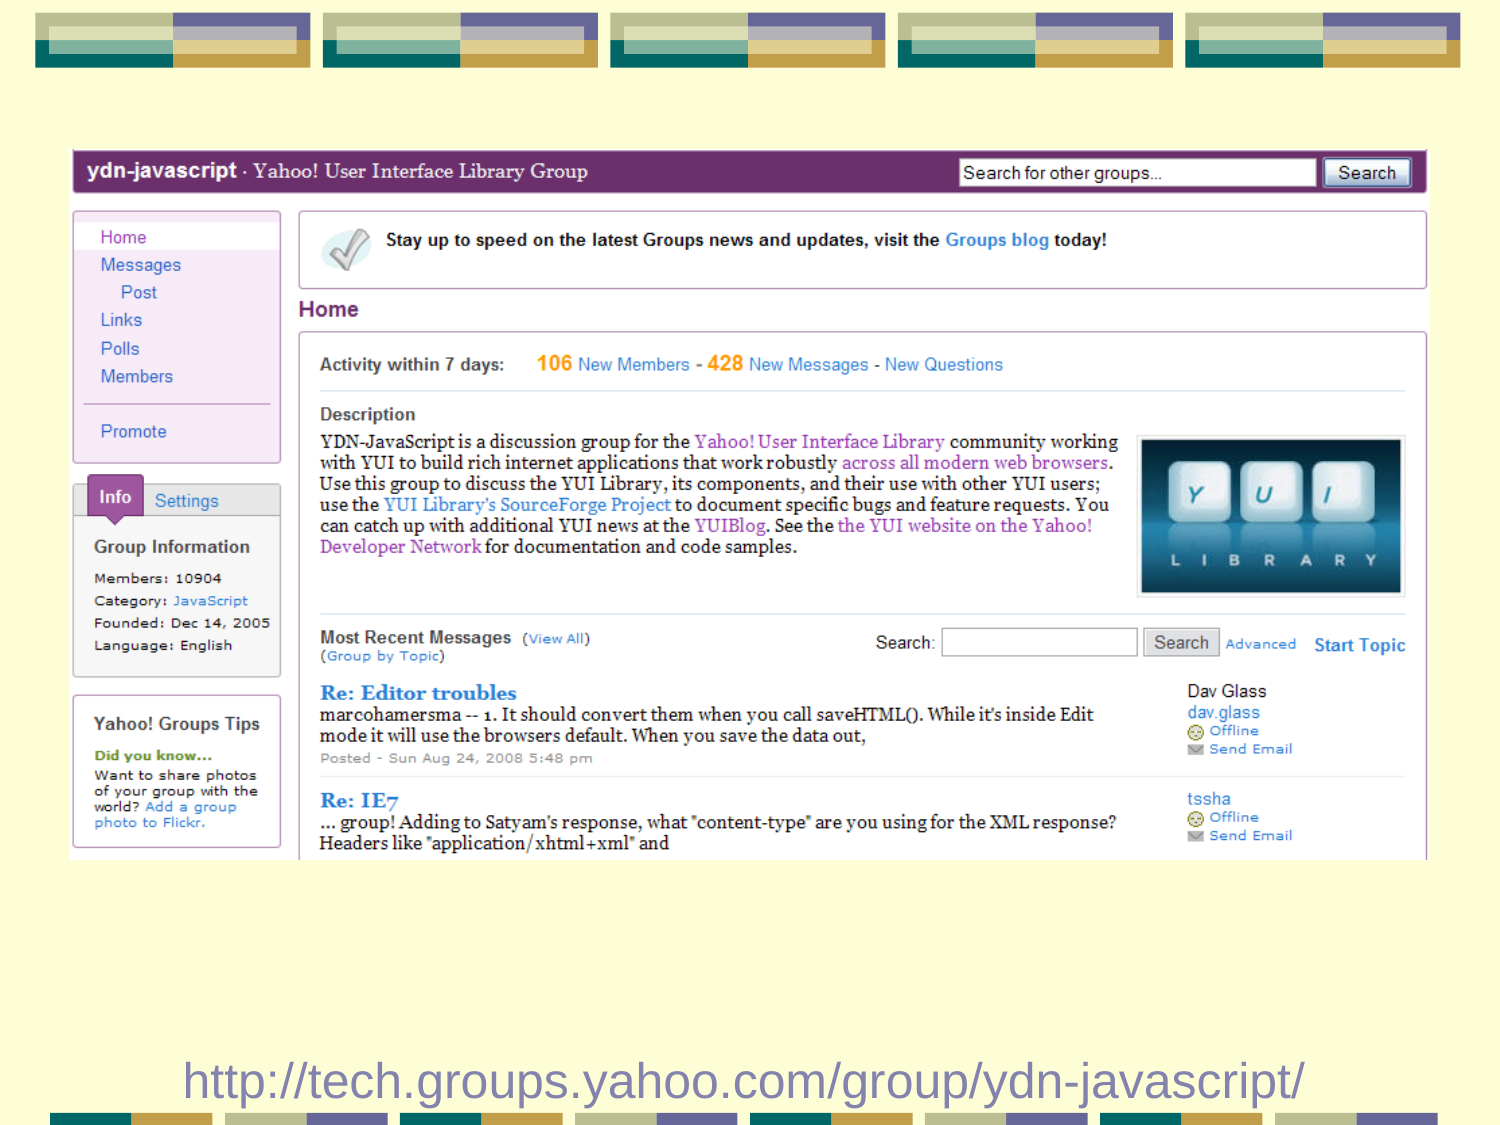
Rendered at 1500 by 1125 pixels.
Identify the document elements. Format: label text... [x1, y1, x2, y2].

text_box http://tech.groups.yahoo.com/group/ydn-javascript/ [182, 1049, 1307, 1106]
picture [70, 149, 1430, 860]
